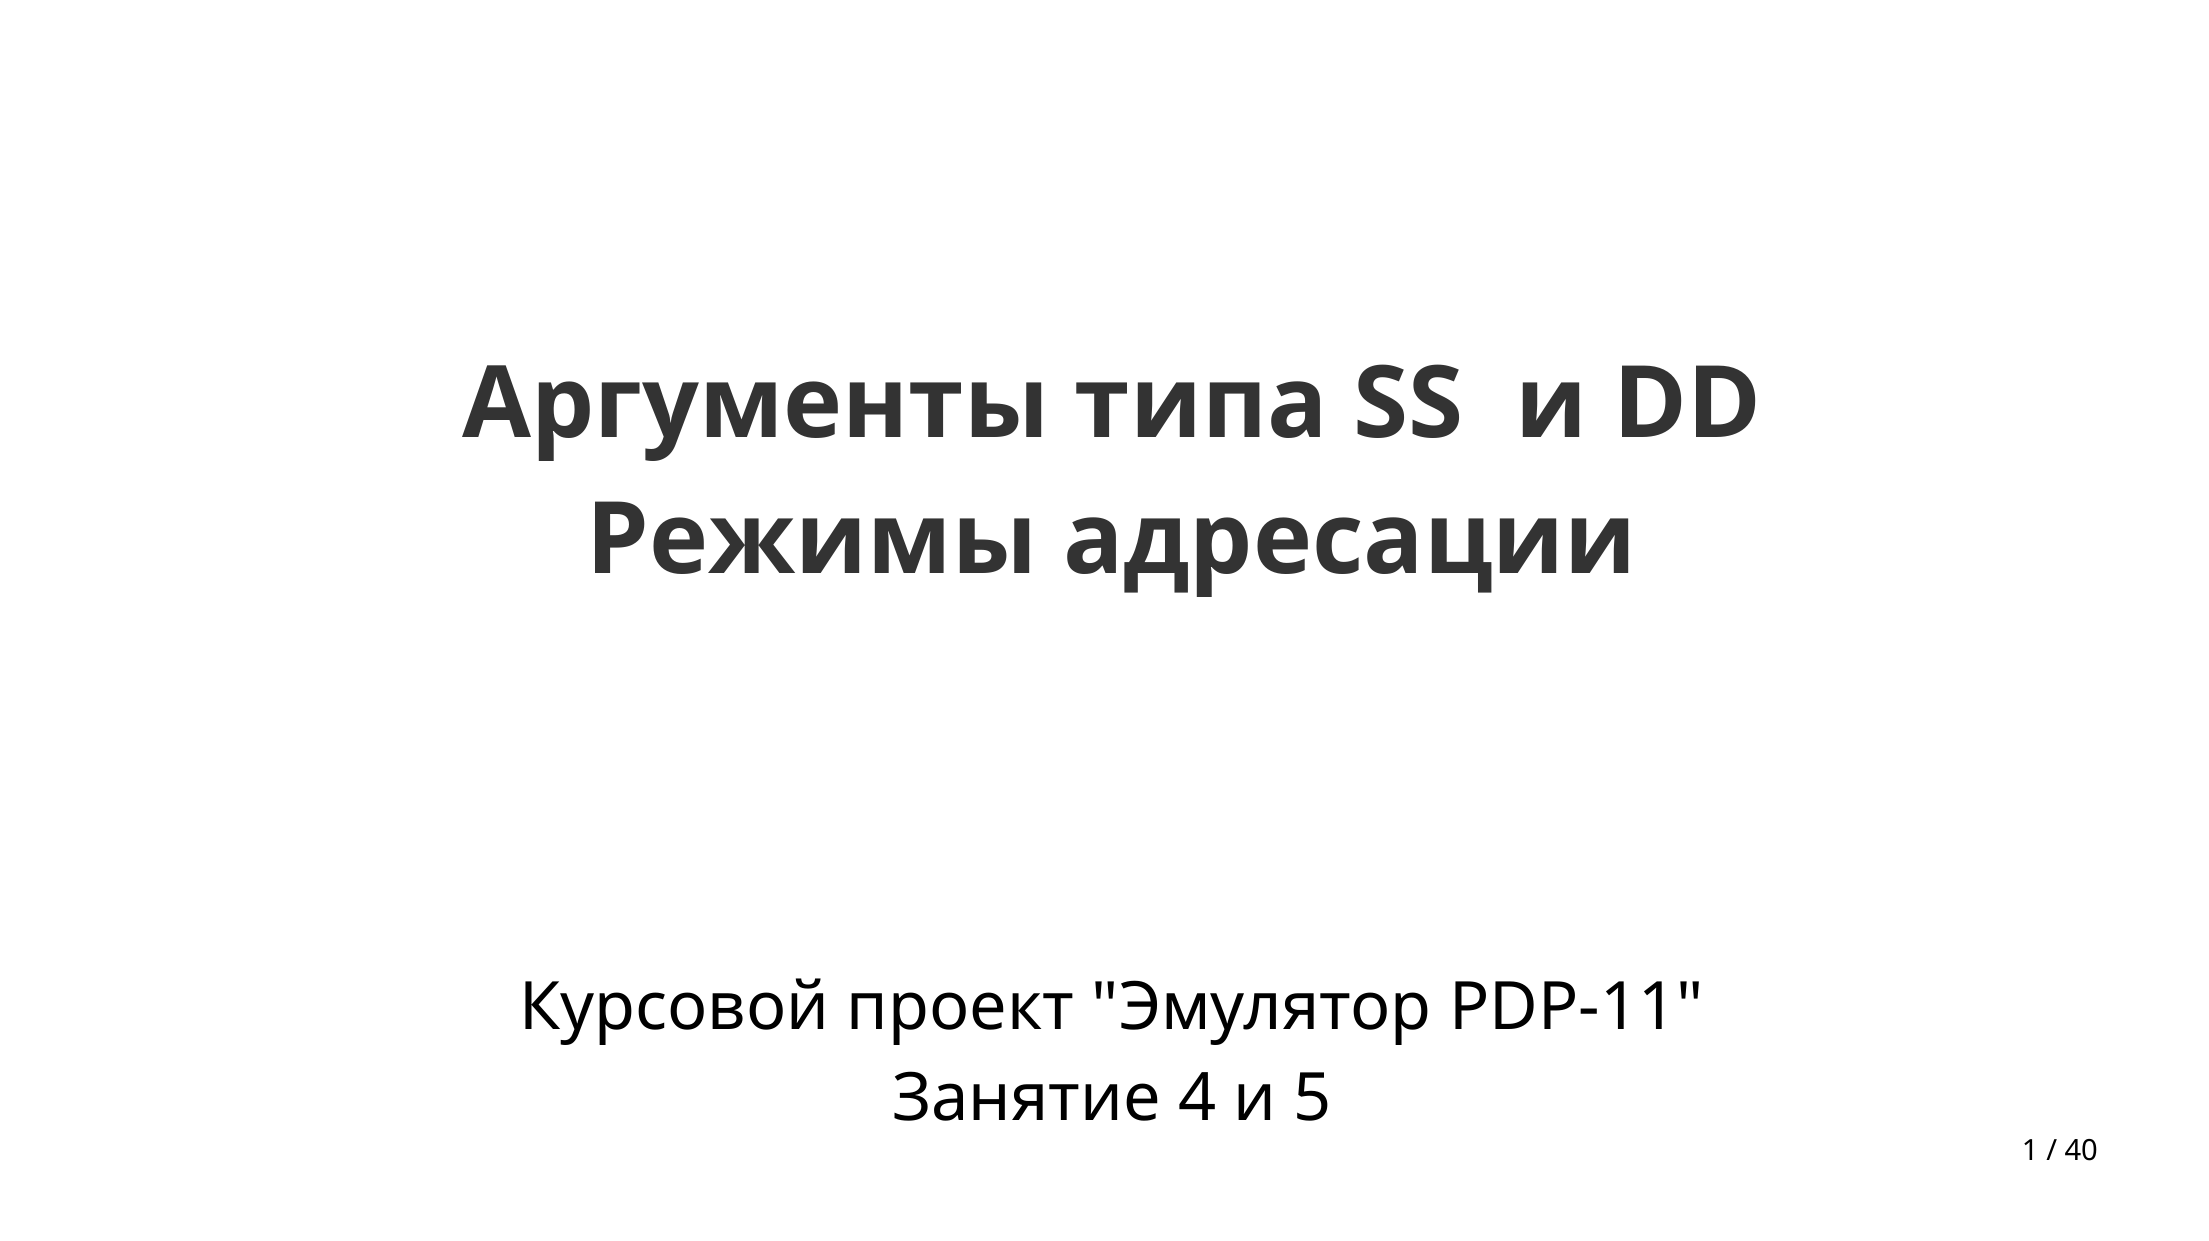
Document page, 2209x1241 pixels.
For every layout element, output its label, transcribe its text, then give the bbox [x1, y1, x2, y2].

title Аргументы типа SS и DD Режимы адресации [173, 262, 2051, 671]
subtitle Курсовой проект "Эмулятор PDP-11" Занятие 4 и 5 [173, 958, 2051, 1140]
